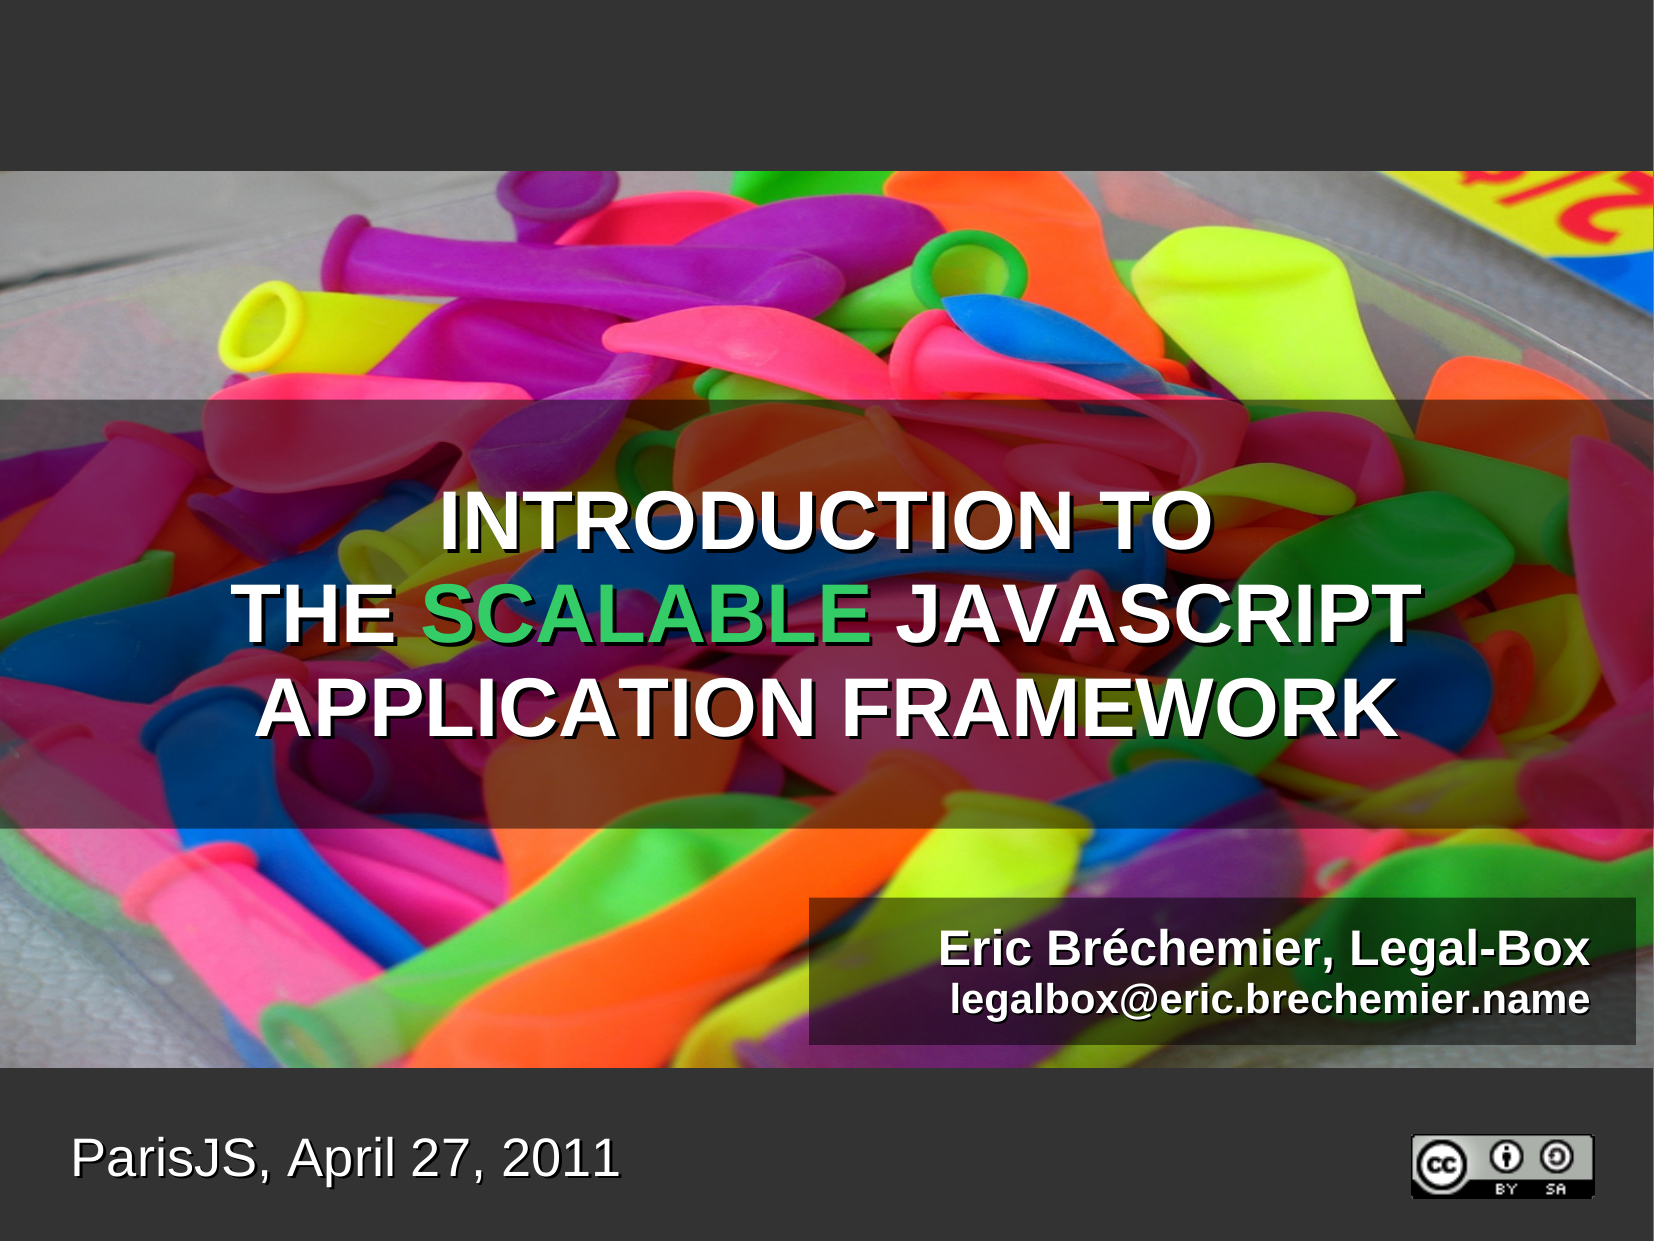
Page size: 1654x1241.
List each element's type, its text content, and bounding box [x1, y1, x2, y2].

title INTRODUCTION TO THE SCALABLE JAVASCRIPT APPLICATION FRAMEWORK [0, 399, 1654, 829]
picture [0, 0, 1654, 399]
picture [0, 829, 1654, 1241]
subtitle ParisJS, April 27, 2011 [70, 1068, 1548, 1241]
